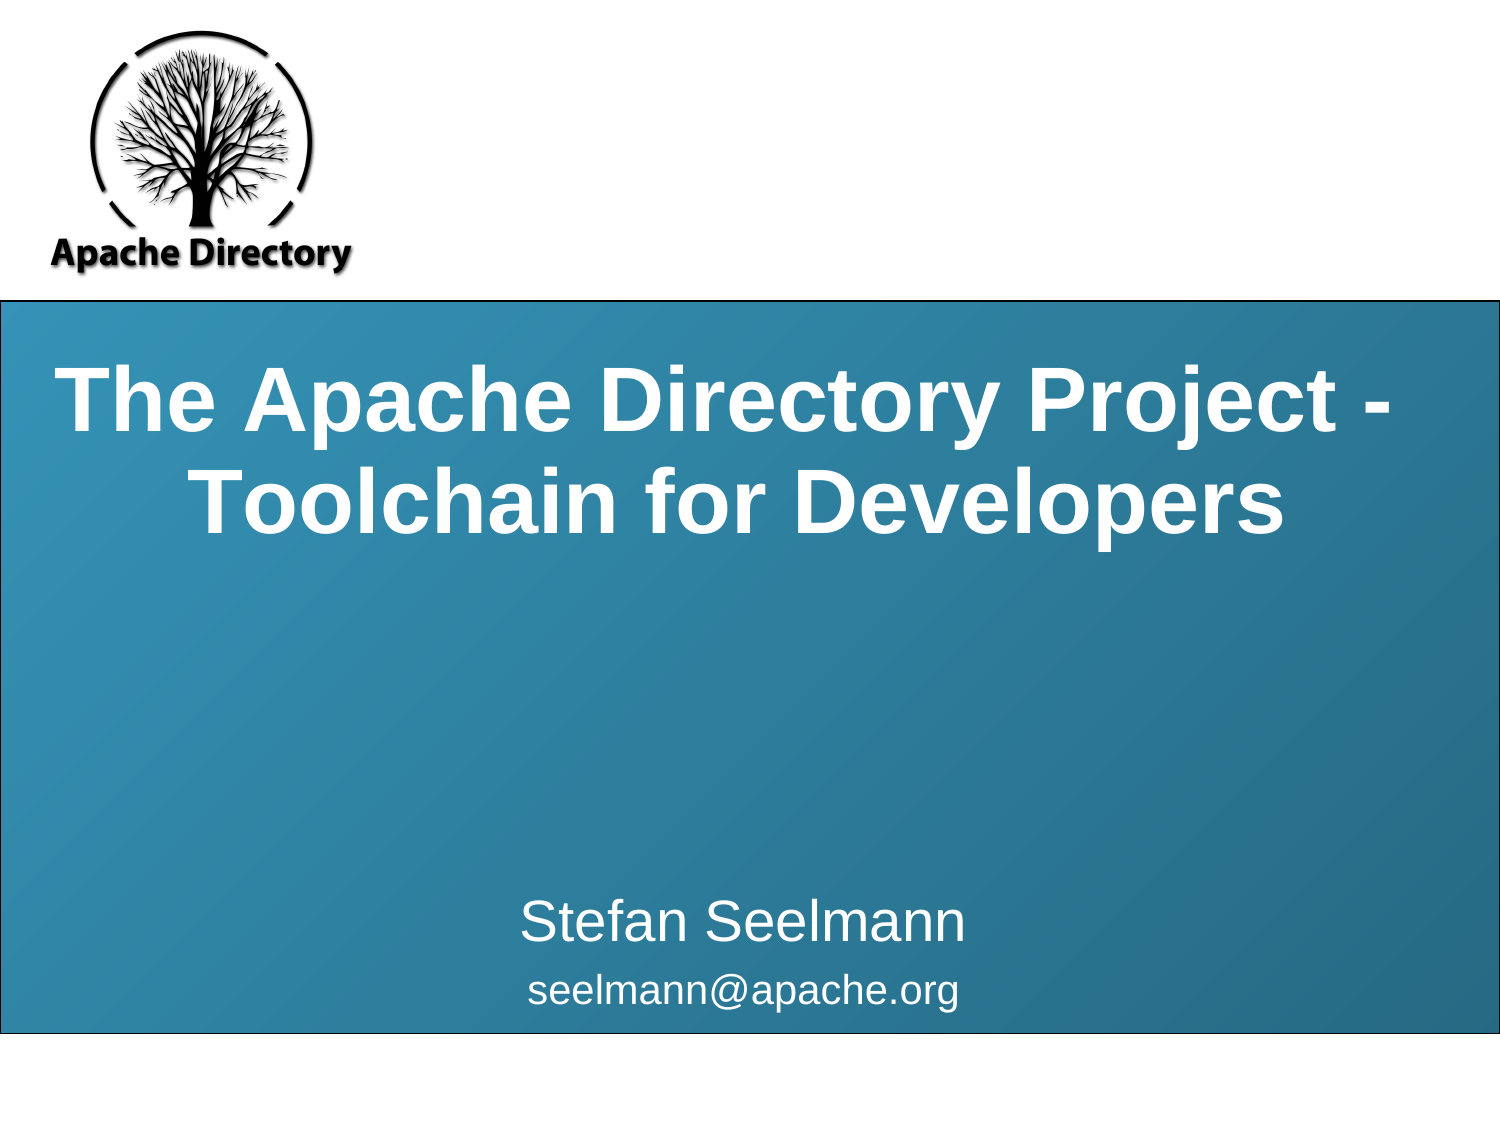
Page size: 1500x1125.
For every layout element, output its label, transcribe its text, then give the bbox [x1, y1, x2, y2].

title The Apache Directory Project - Toolchain for Developers [0, 340, 1475, 561]
text_box Stefan Seelmann seelmann@apache.org [505, 874, 983, 1021]
text_box [0, 0, 1500, 1125]
picture [39, 24, 363, 284]
